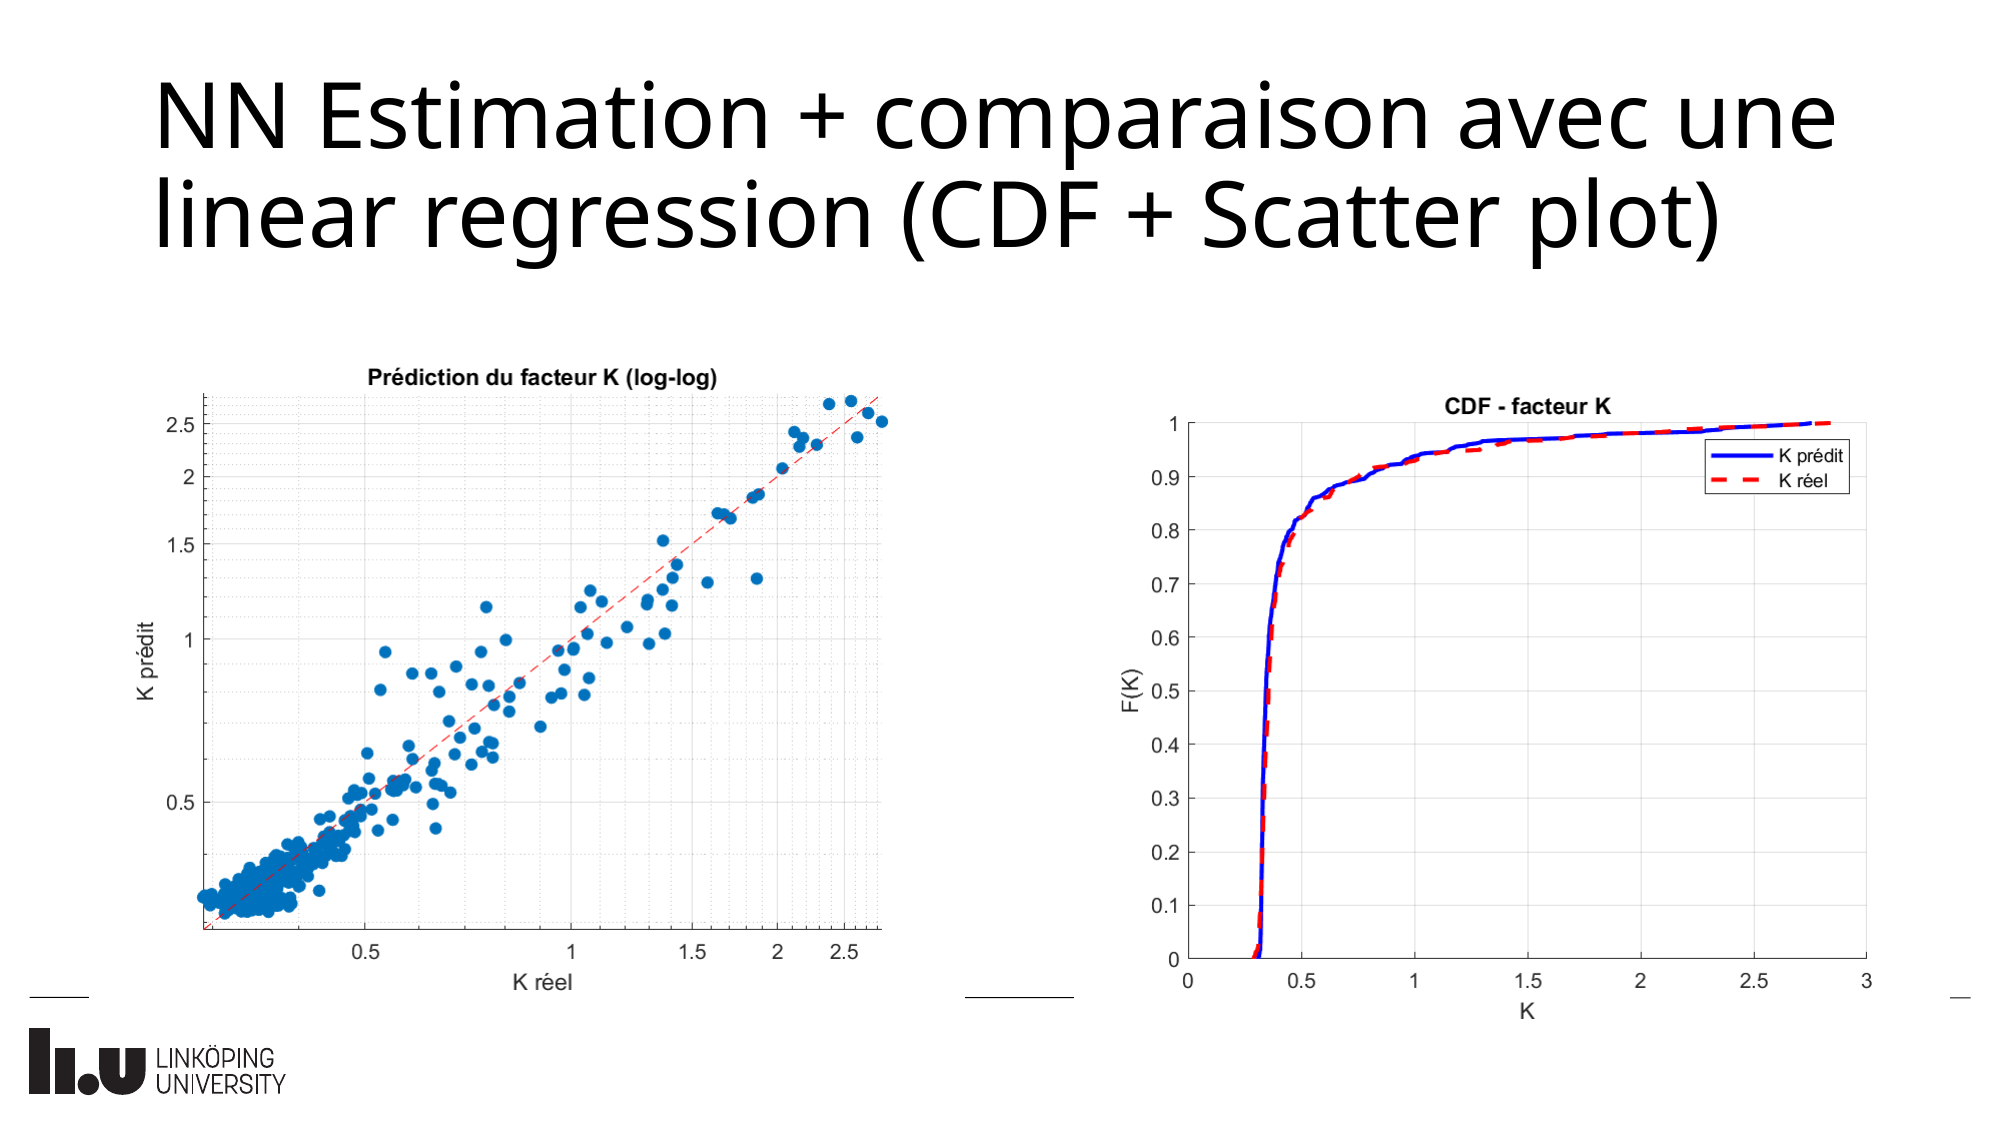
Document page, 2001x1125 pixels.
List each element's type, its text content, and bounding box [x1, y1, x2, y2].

picture [89, 345, 965, 1002]
title NN Estimation + comparaison avec une linear regression (CDF + Scatter plot) [137, 59, 1863, 278]
picture [1074, 374, 1950, 1031]
